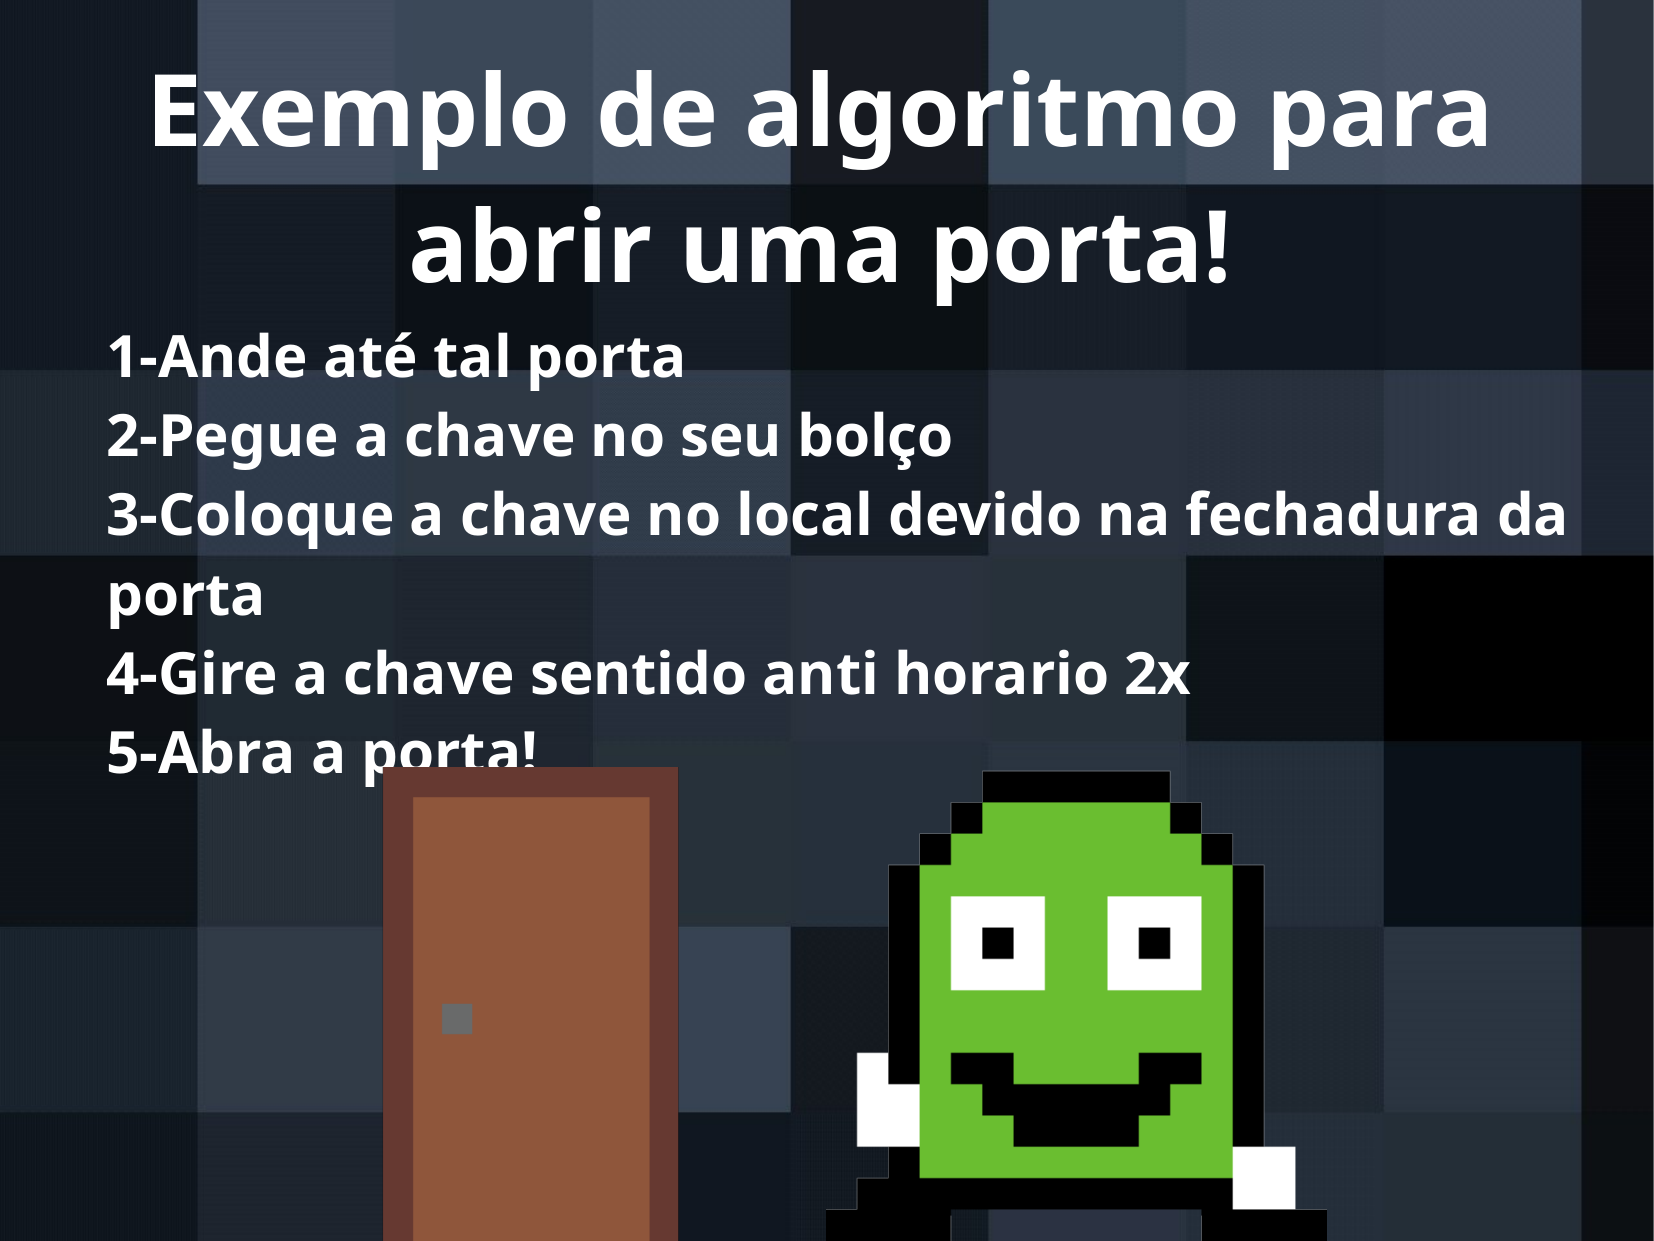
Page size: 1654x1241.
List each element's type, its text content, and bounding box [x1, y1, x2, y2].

title Exemplo de algoritmo para abrir uma porta! [76, 39, 1565, 312]
picture [0, 0, 1654, 1241]
title 1-Ande até tal porta 2-Pegue a chave no seu bolço 3-Coloque a chave no local devido na fechadura da porta 4-Gire a chave sentido anti horario 2x 5-Abra a porta! [106, 315, 1595, 791]
